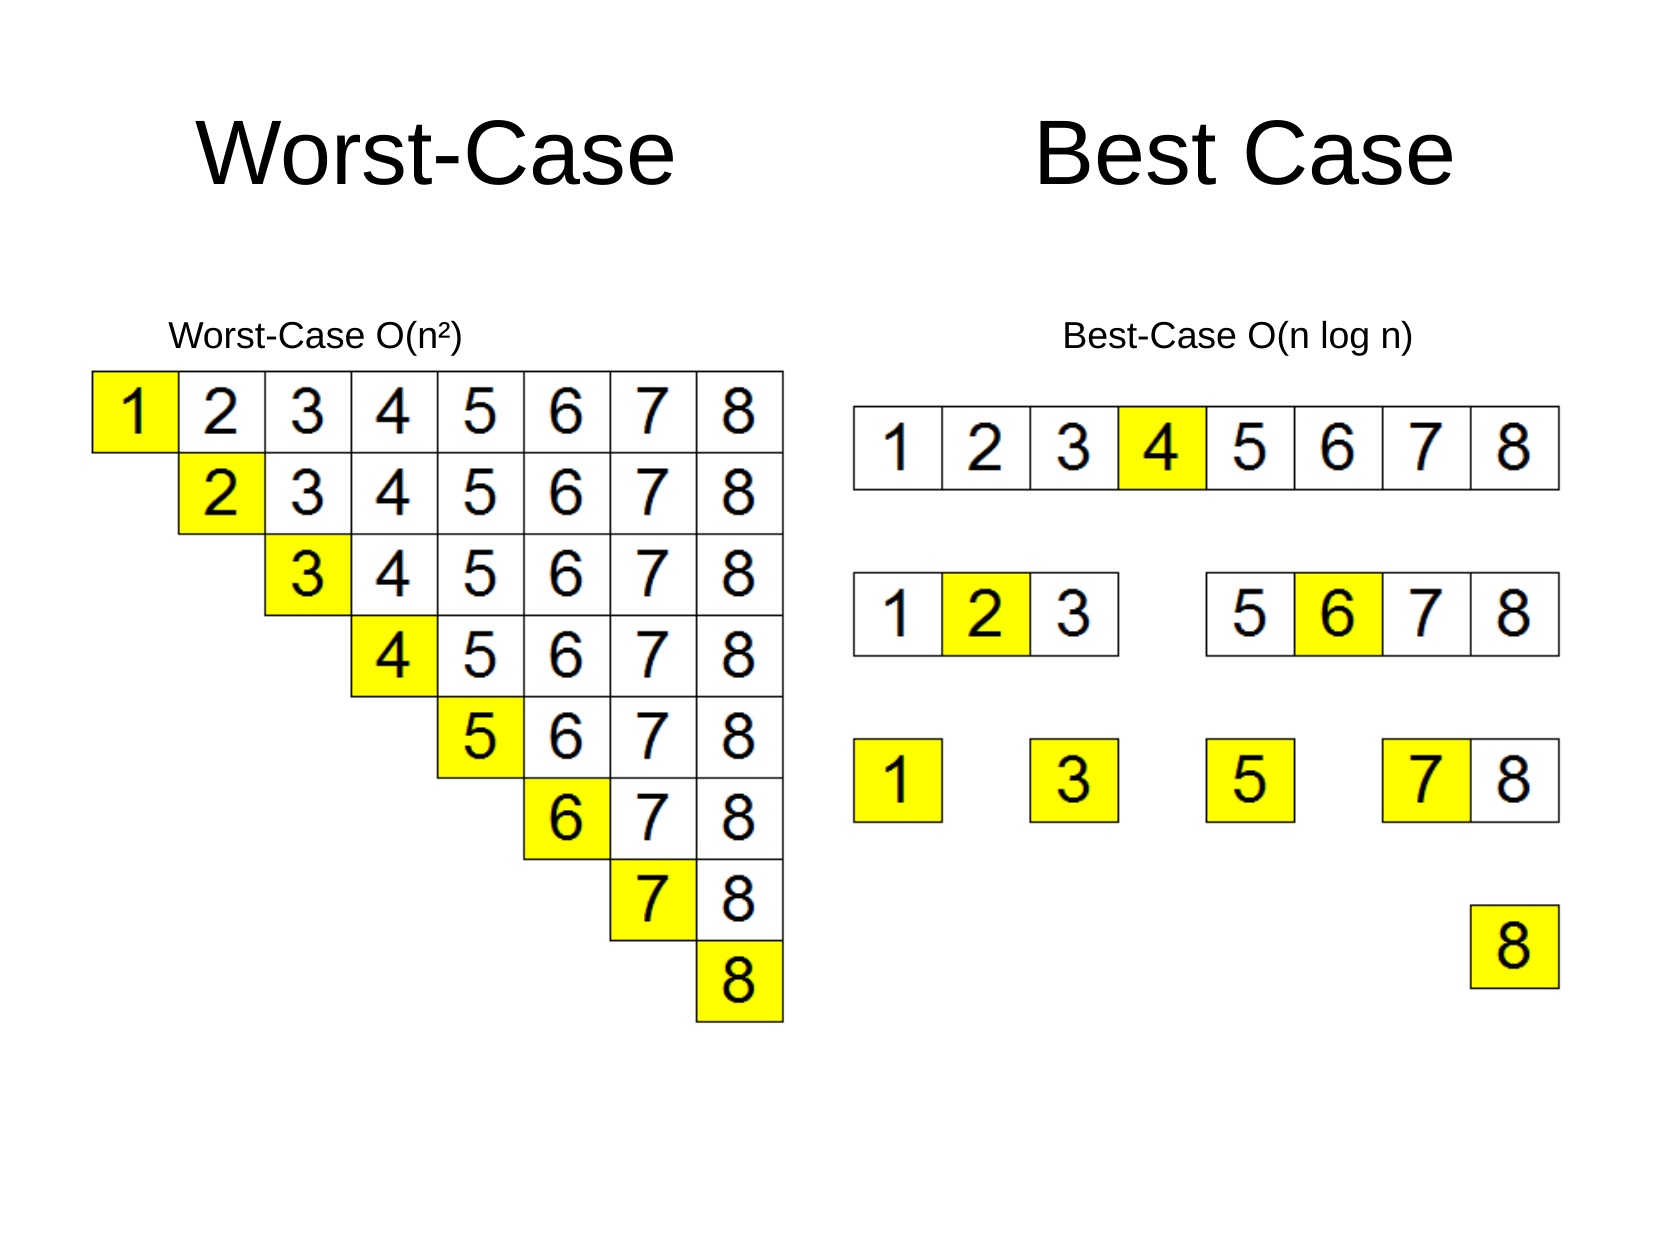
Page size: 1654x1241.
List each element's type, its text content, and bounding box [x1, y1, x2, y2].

picture [845, 401, 1572, 998]
text_box Best-Case O(n log n) [1047, 307, 1429, 364]
text_box Worst-Case O(n²) [153, 307, 479, 364]
title Worst-Case Best Case [82, 49, 1571, 257]
picture [82, 361, 809, 1038]
